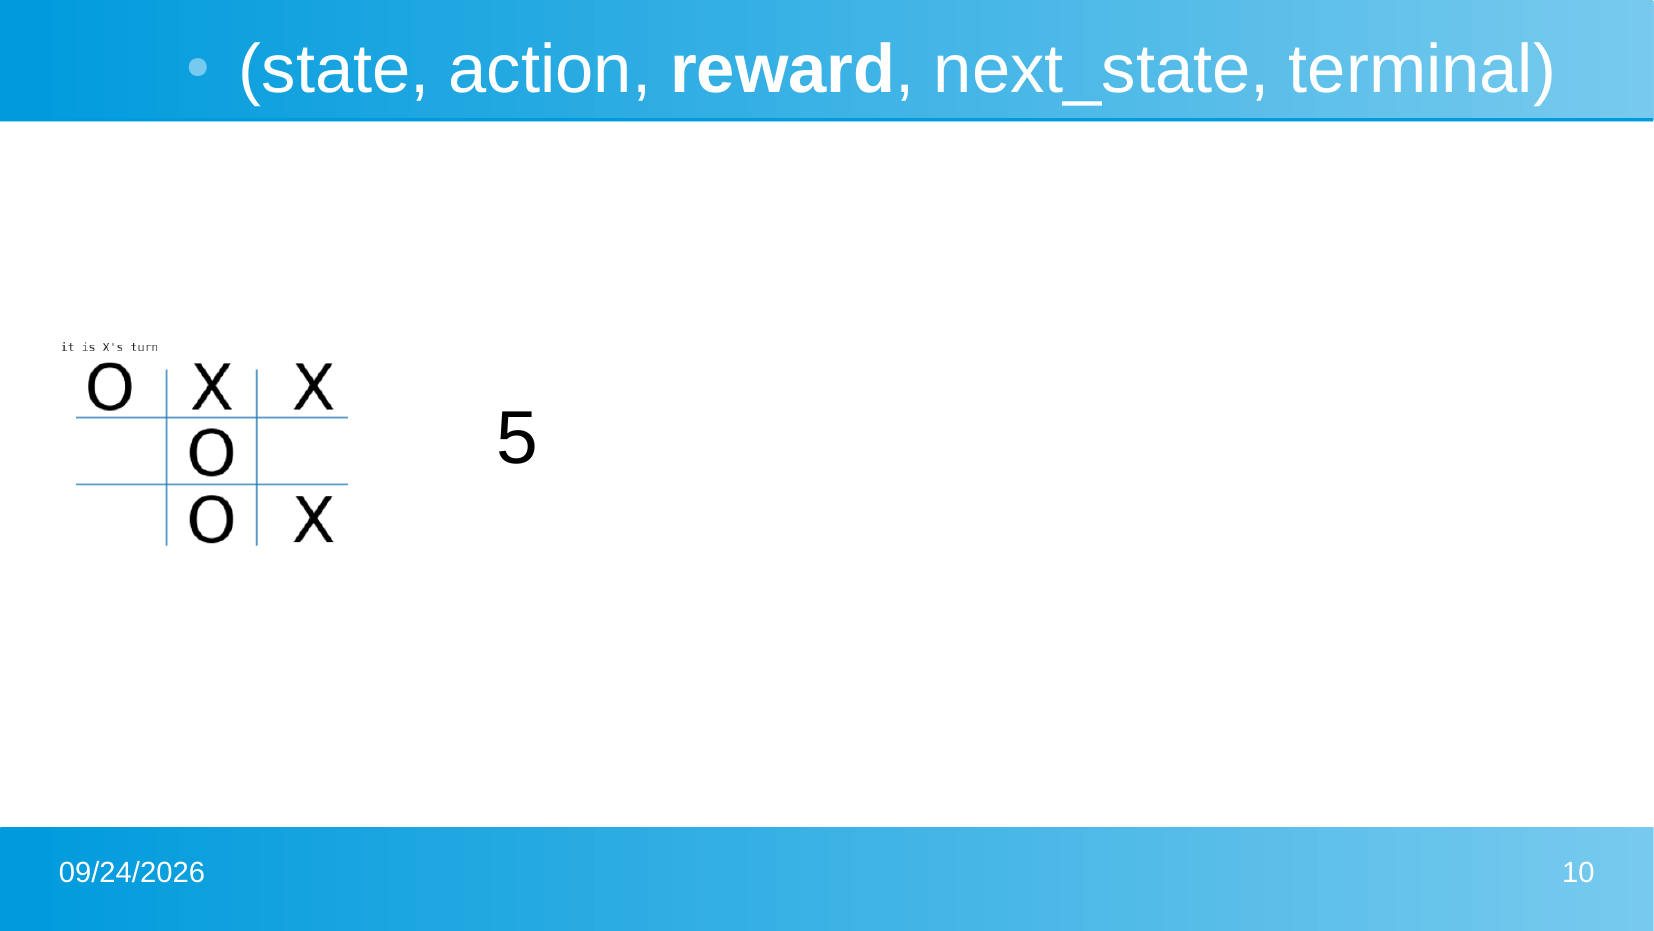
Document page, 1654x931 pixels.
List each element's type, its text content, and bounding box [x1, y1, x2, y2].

picture [54, 337, 376, 563]
text_box 5 [481, 388, 554, 488]
title (state, action, reward, next_state, terminal) [59, 29, 1595, 108]
